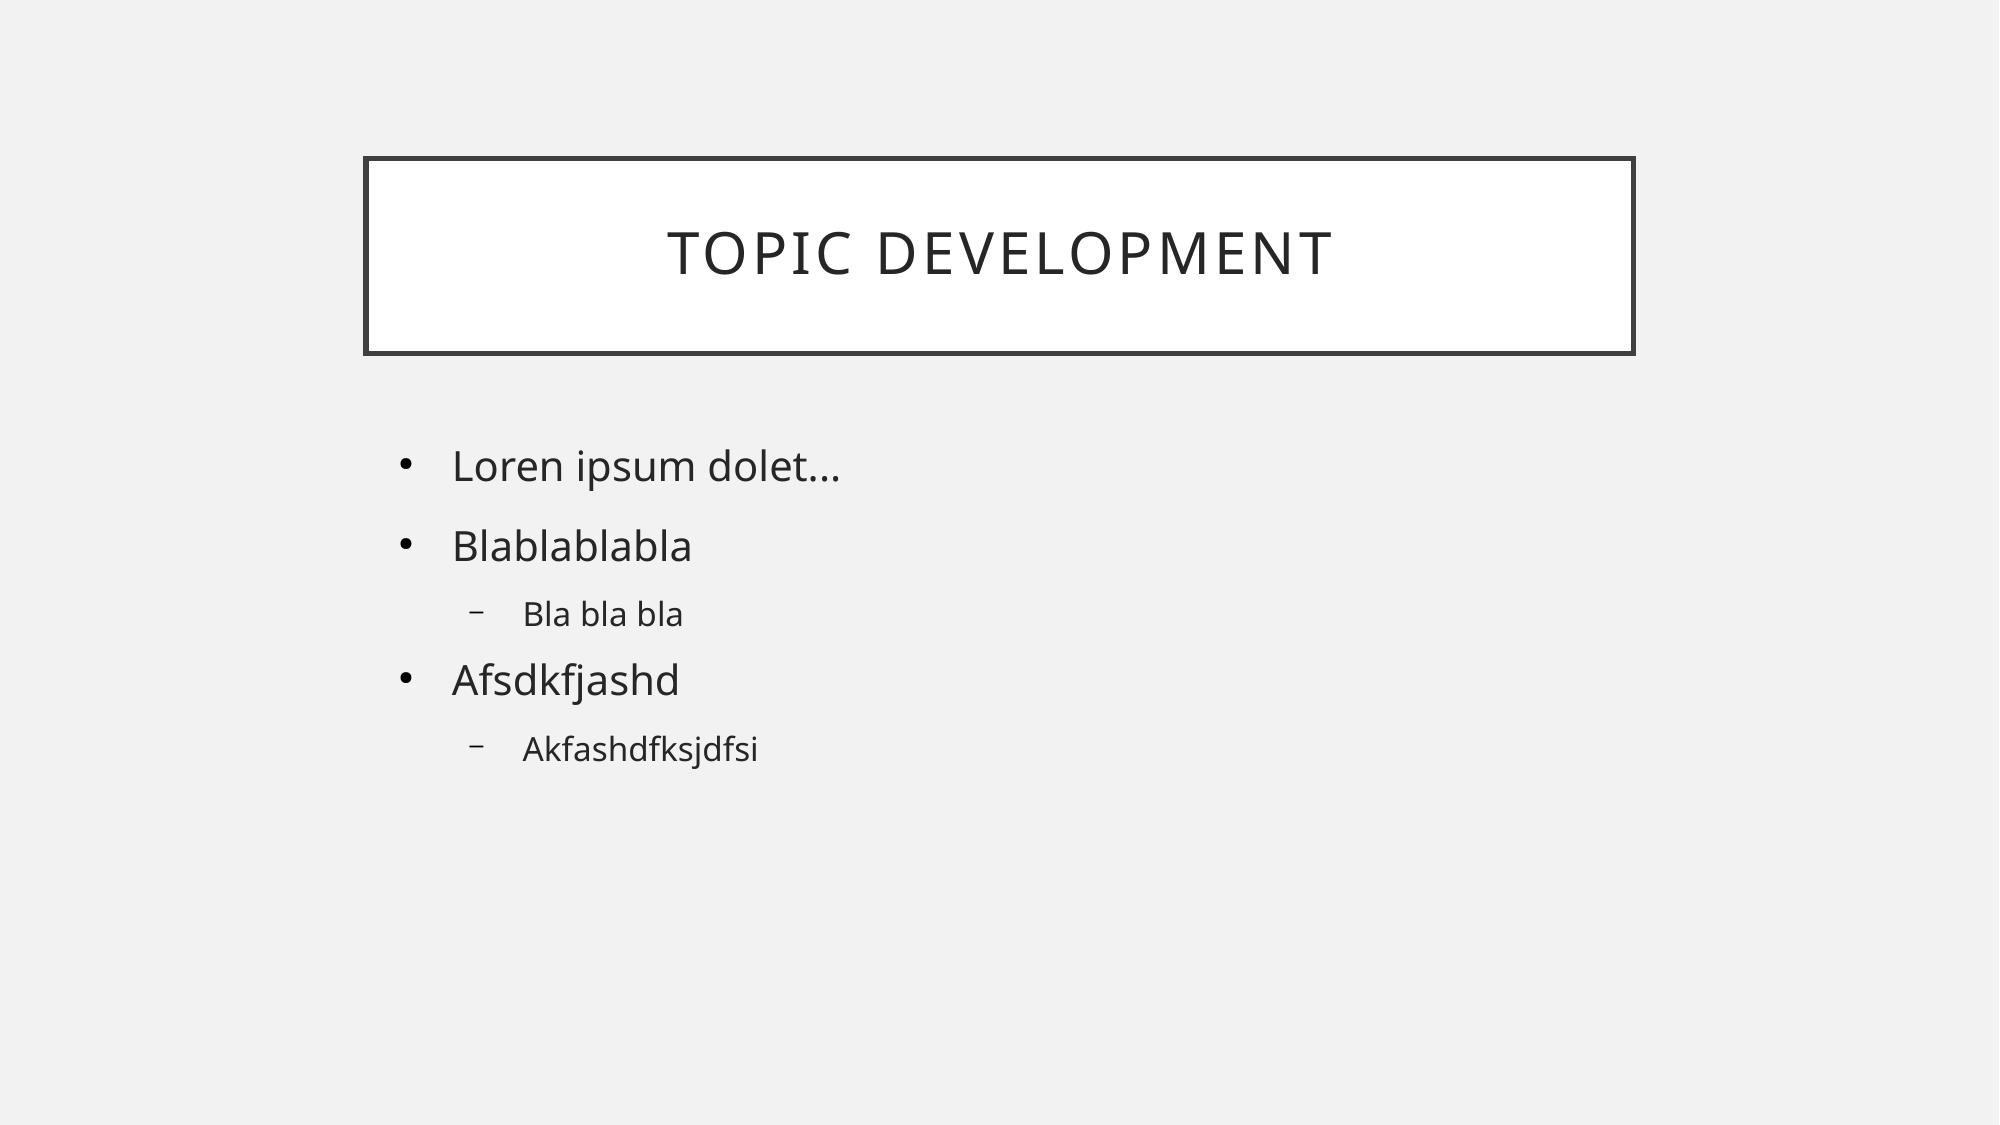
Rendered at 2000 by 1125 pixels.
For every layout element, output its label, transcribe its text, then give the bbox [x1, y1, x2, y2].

title Topic development [365, 158, 1634, 354]
list Loren ipsum dolet... Blablablabla Bla bla bla Afsdkfjashd Akfashdfksjdfsi [365, 432, 1634, 942]
